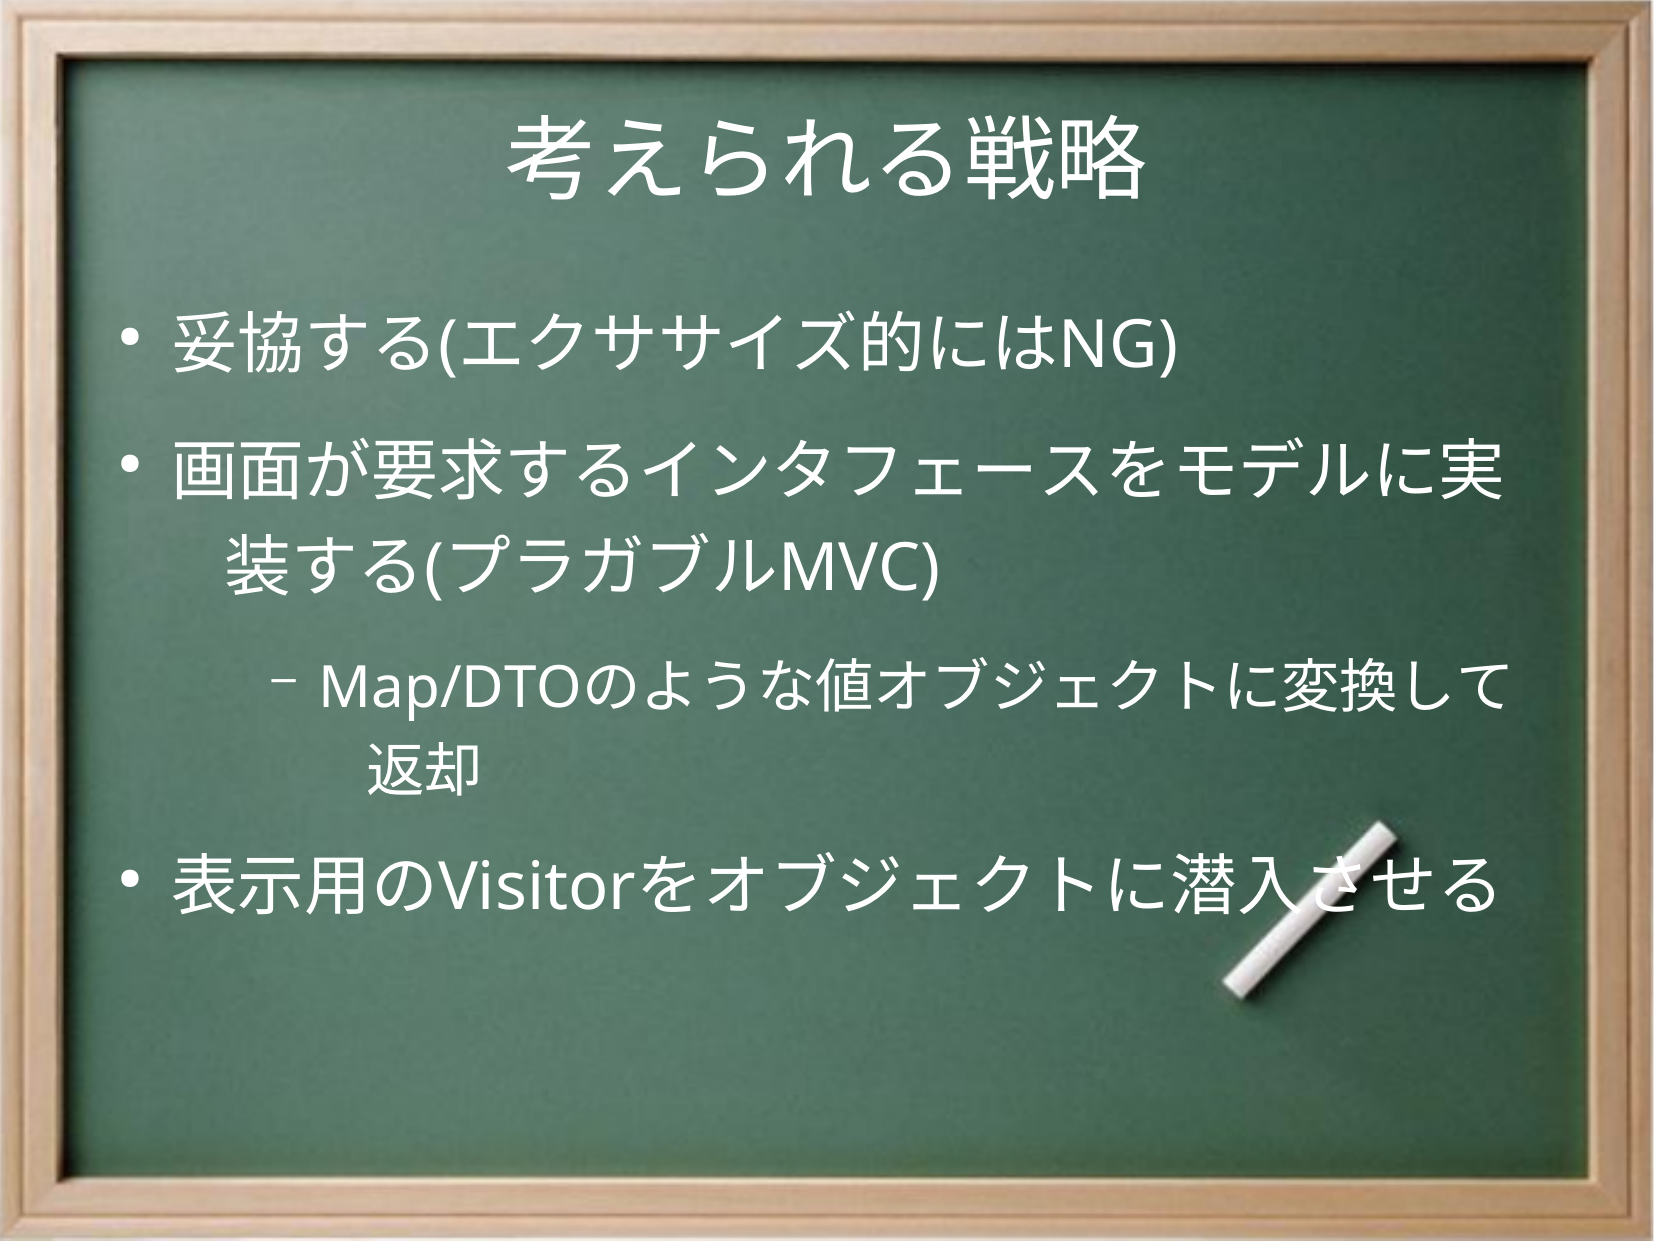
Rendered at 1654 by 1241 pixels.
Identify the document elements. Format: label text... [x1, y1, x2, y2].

picture [0, 0, 1654, 1241]
list 妥協する(エクササイズ的にはNG) 画面が要求するインタフェースをモデルに実装する(プラガブルMVC) Map/DTOのような値オブジェクトに変換して返却 表示用のVisitorをオブジェクトに潜入させる [82, 290, 1571, 1101]
title 考えられる戦略 [82, 49, 1571, 257]
